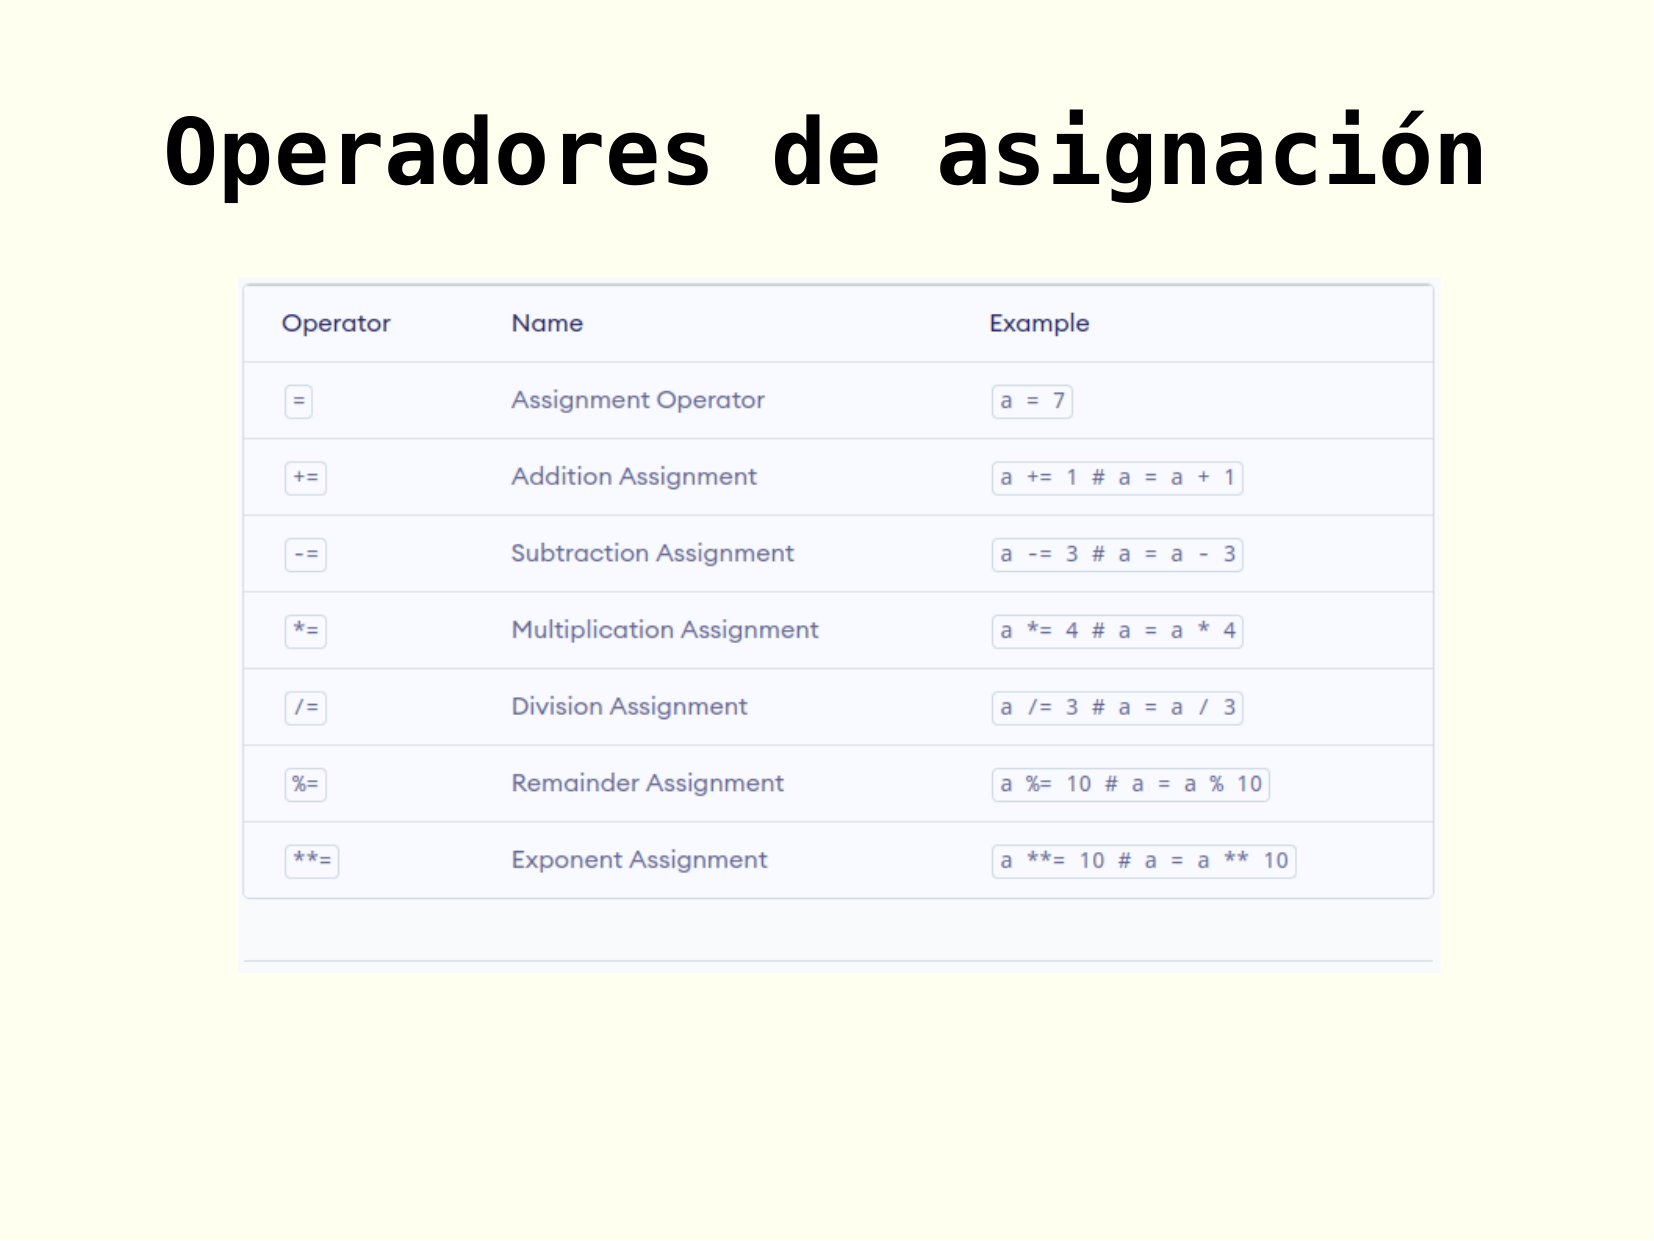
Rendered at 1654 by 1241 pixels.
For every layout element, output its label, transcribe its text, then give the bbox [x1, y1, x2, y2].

title Operadores de asignación [82, 49, 1571, 257]
picture [238, 277, 1441, 973]
